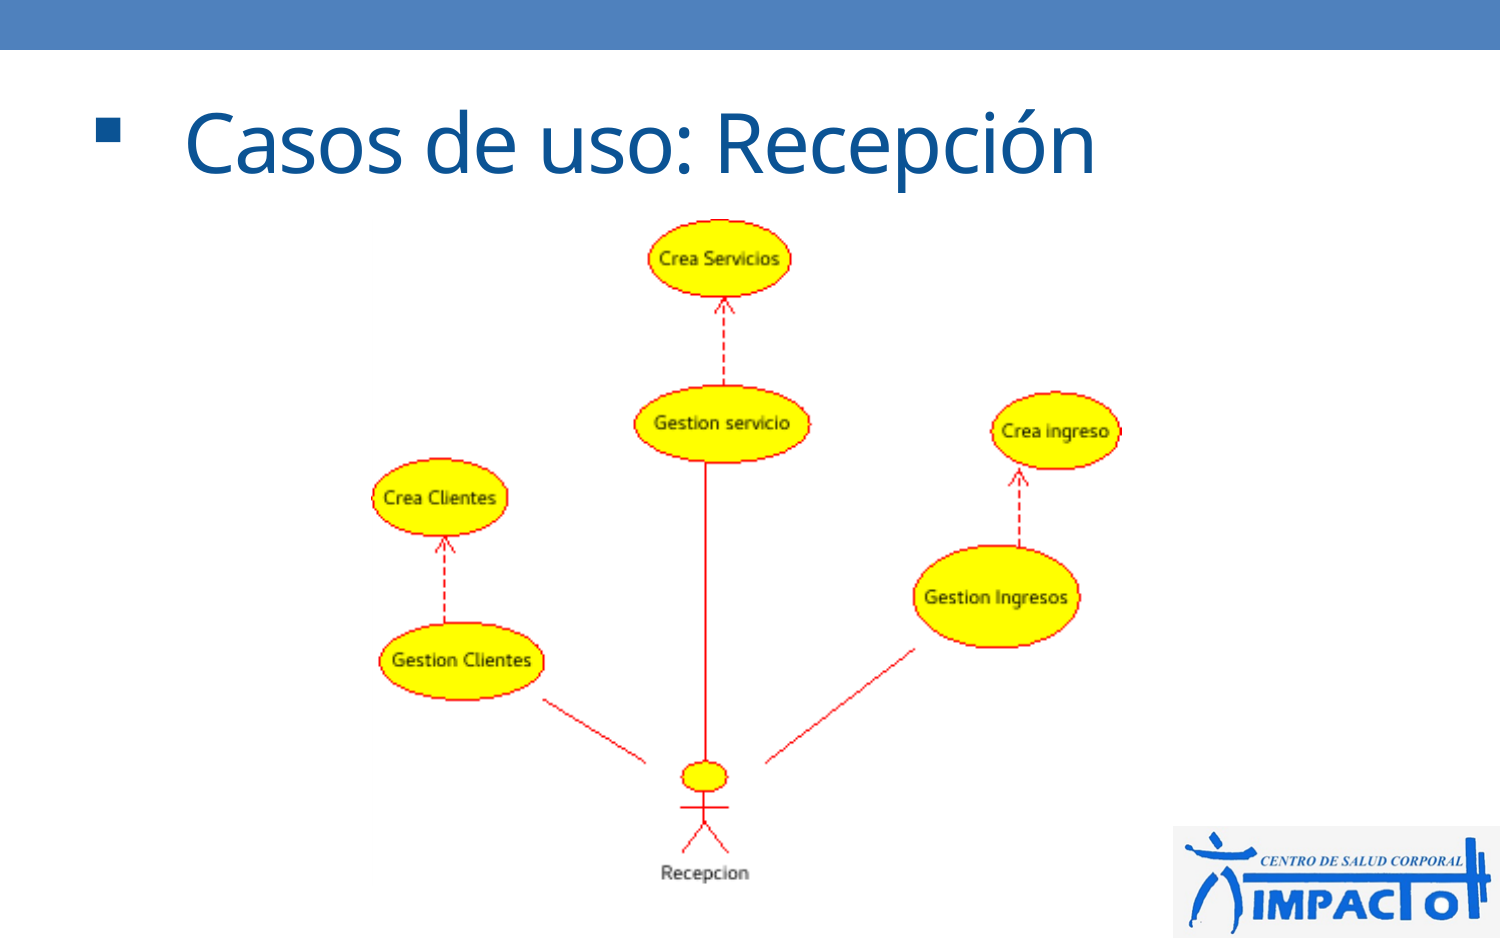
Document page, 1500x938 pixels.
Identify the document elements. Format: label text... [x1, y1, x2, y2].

picture [371, 219, 1122, 886]
picture [1173, 826, 1500, 938]
text_box Casos de uso: Recepción [74, 72, 1425, 209]
